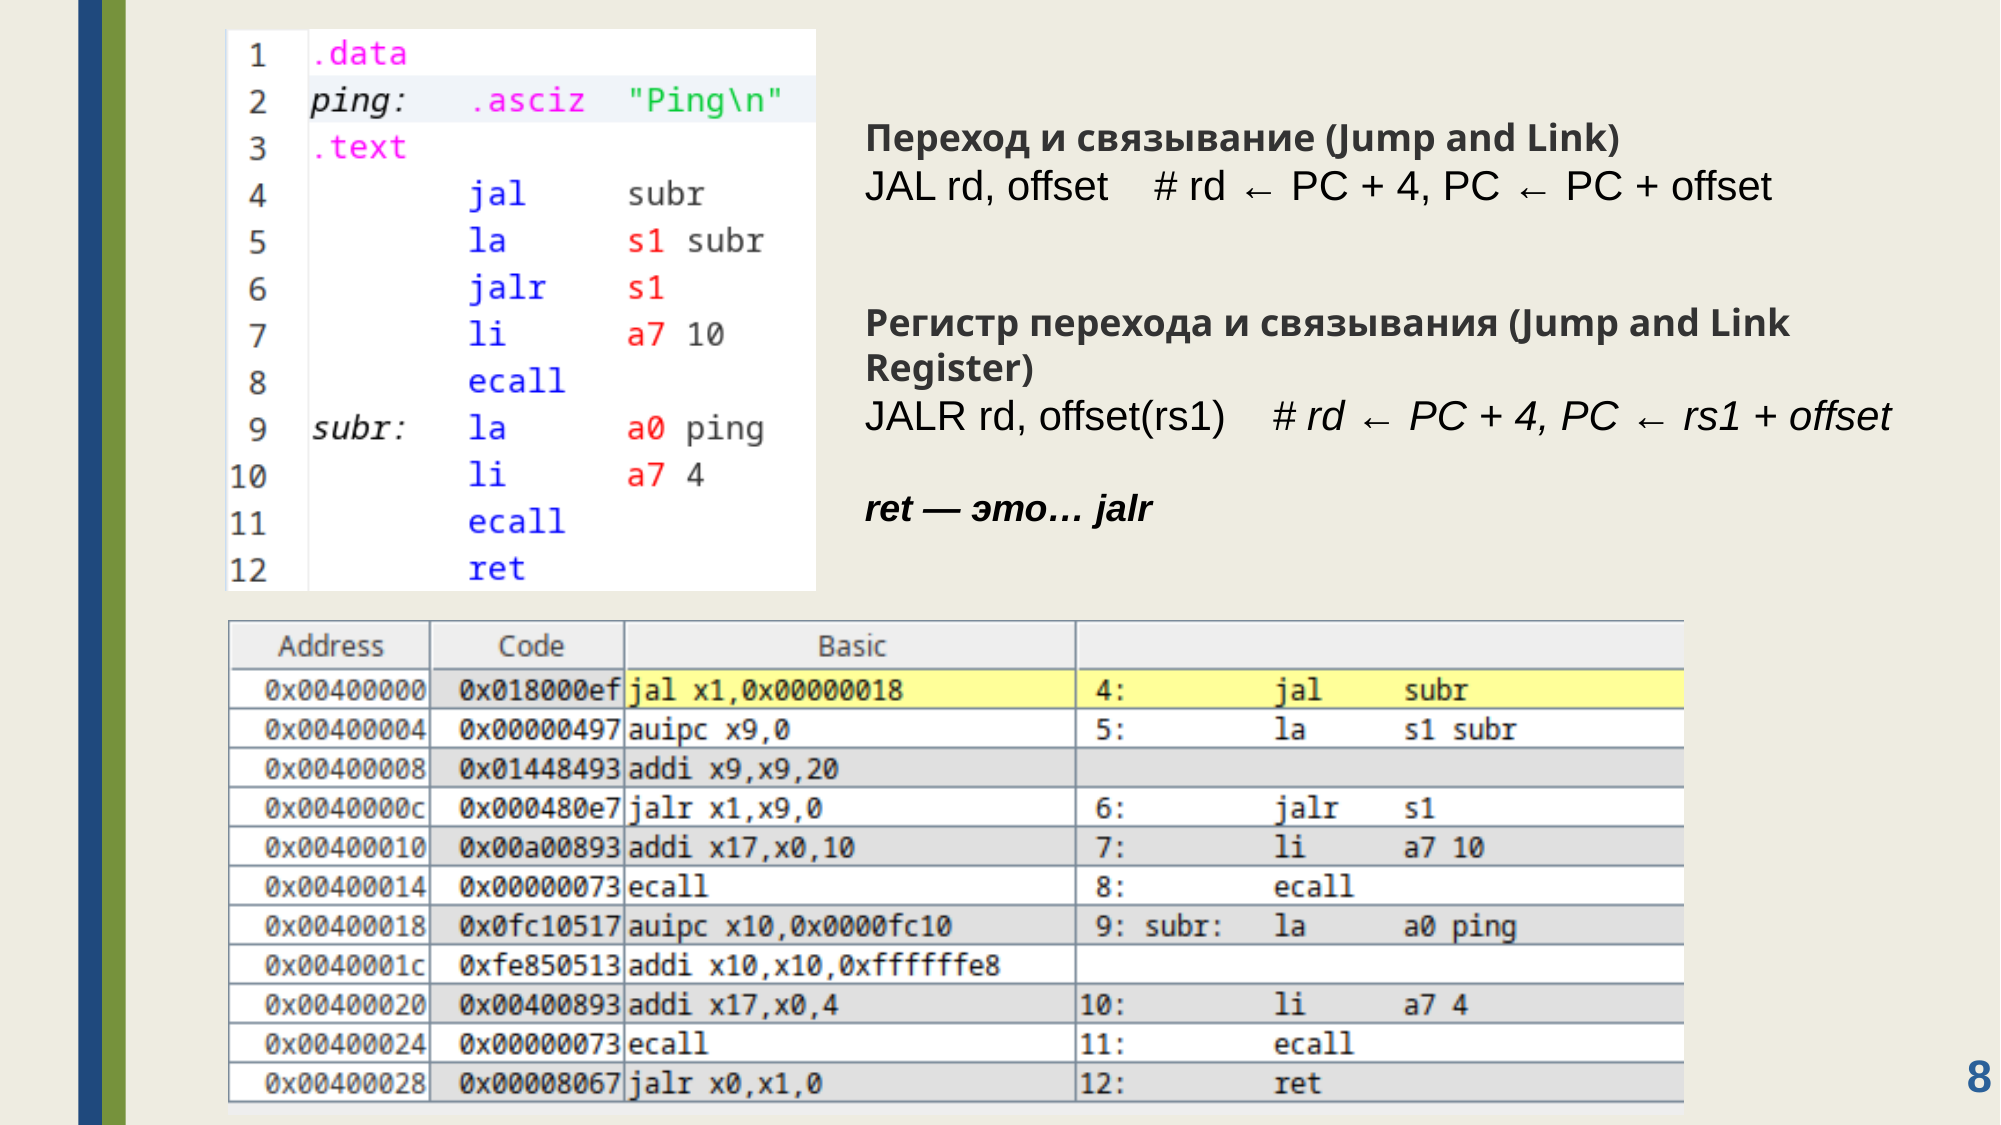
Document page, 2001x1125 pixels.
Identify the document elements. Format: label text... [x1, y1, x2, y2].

picture [228, 620, 1684, 1116]
text_box Переход и связывание (Jump and Link) JAL rd, offset # rd ← PC + 4, PC ← PC + offset Регистр перехода и связывания (Jump and Link Register) JALR rd, offset(rs1) # rd ← PC + 4, PC ← rs1 + offset ret — это… jalr [850, 106, 1953, 537]
text_box <номер> [1766, 1043, 1998, 1125]
picture [225, 29, 816, 591]
